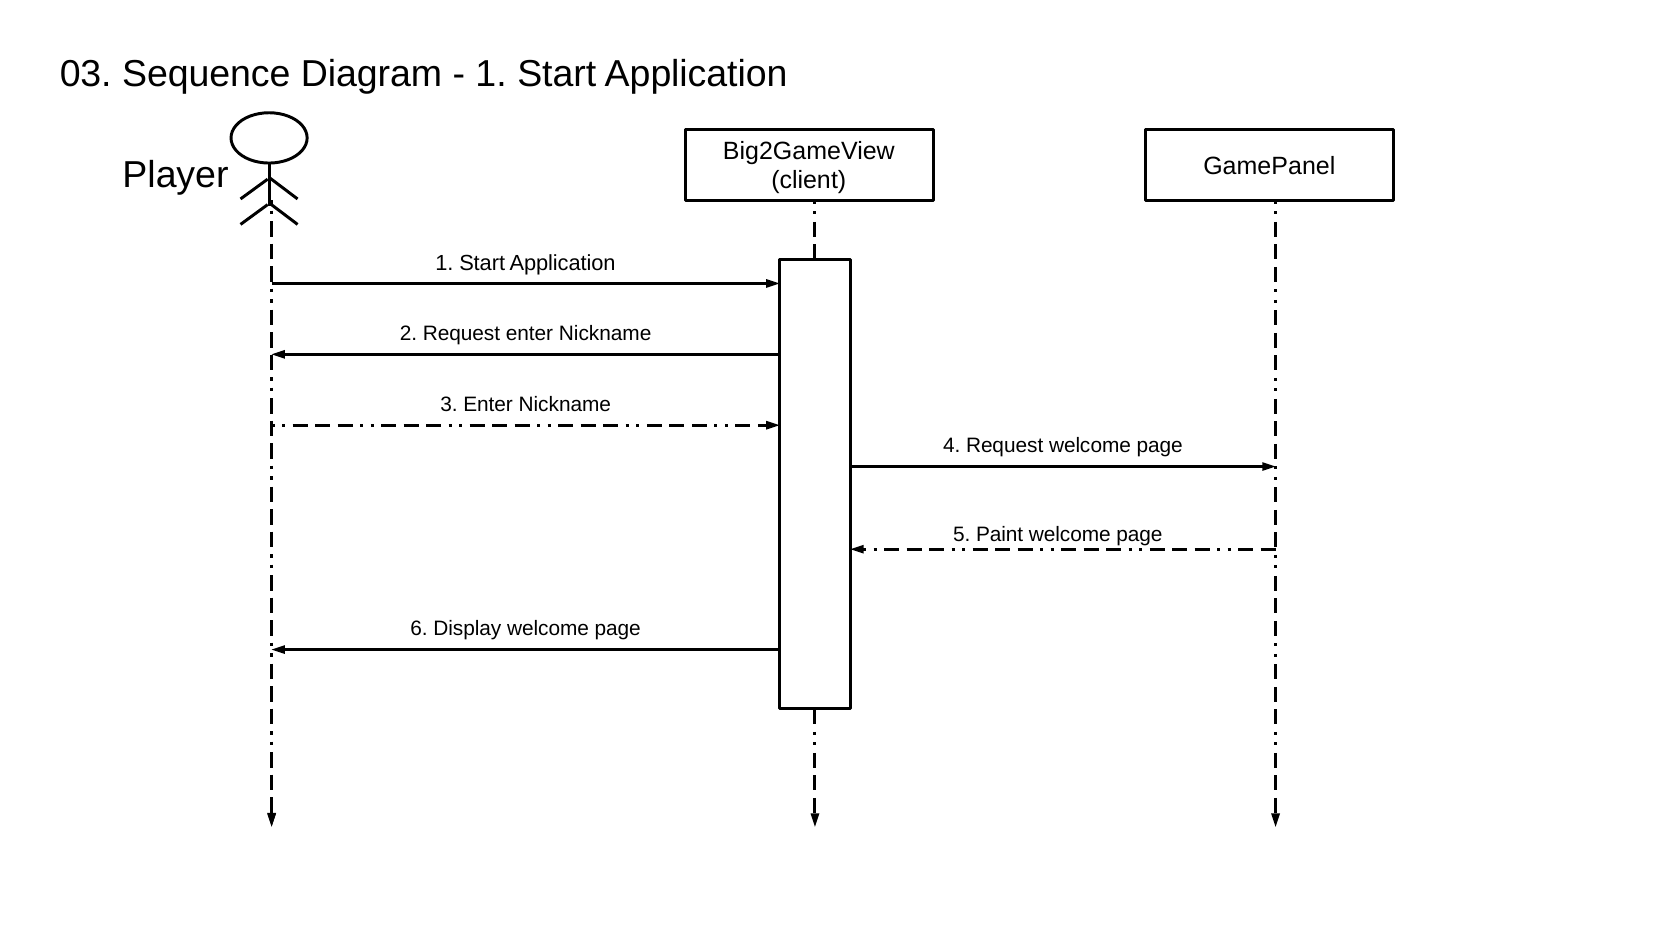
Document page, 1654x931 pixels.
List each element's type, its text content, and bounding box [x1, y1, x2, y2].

text_box [779, 259, 851, 709]
text_box 03. Sequence Diagram - 1. Start Application [45, 45, 803, 102]
text_box Big2GameView (client) [685, 129, 934, 201]
text_box Player [106, 144, 245, 205]
text_box GamePanel [1145, 129, 1394, 201]
